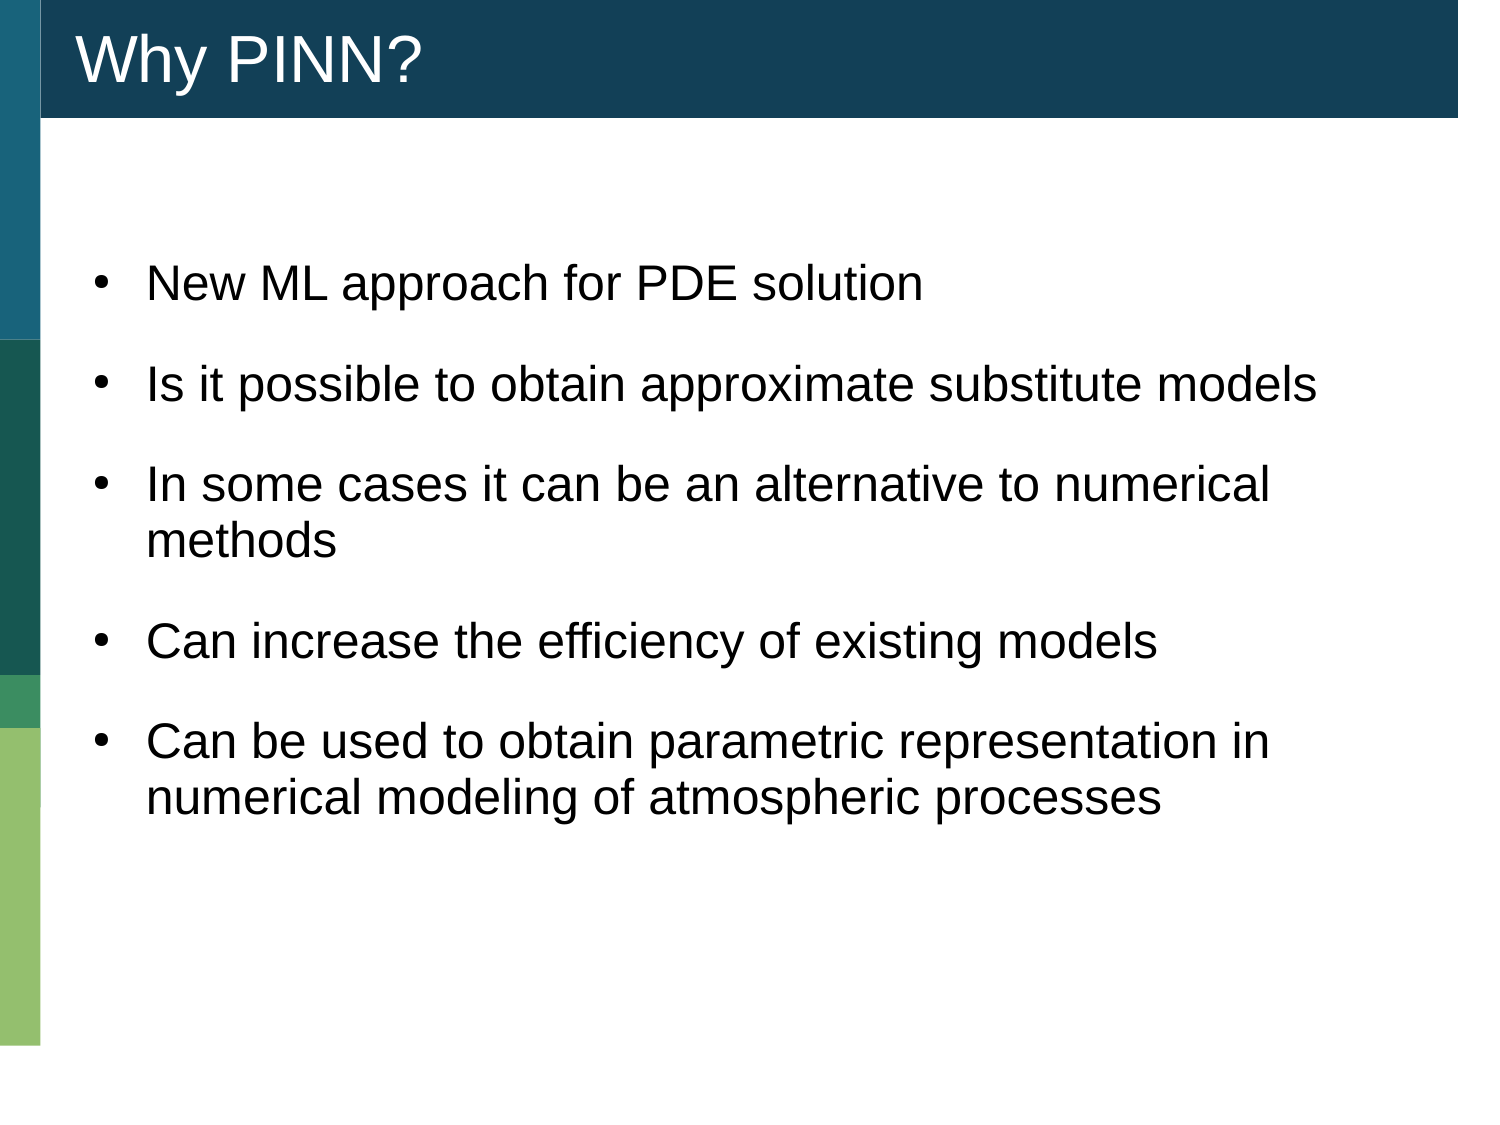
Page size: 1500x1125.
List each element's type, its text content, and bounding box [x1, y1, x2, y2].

title Why PINN? [75, 0, 1458, 118]
list New ML approach for PDE solution Is it possible to obtain approximate substitute models In some cases it can be an alternative to numerical methods Can increase the efficiency of existing models Can be used to obtain parametric representation in numerical modeling of atmospheric processes [75, 254, 1471, 1125]
